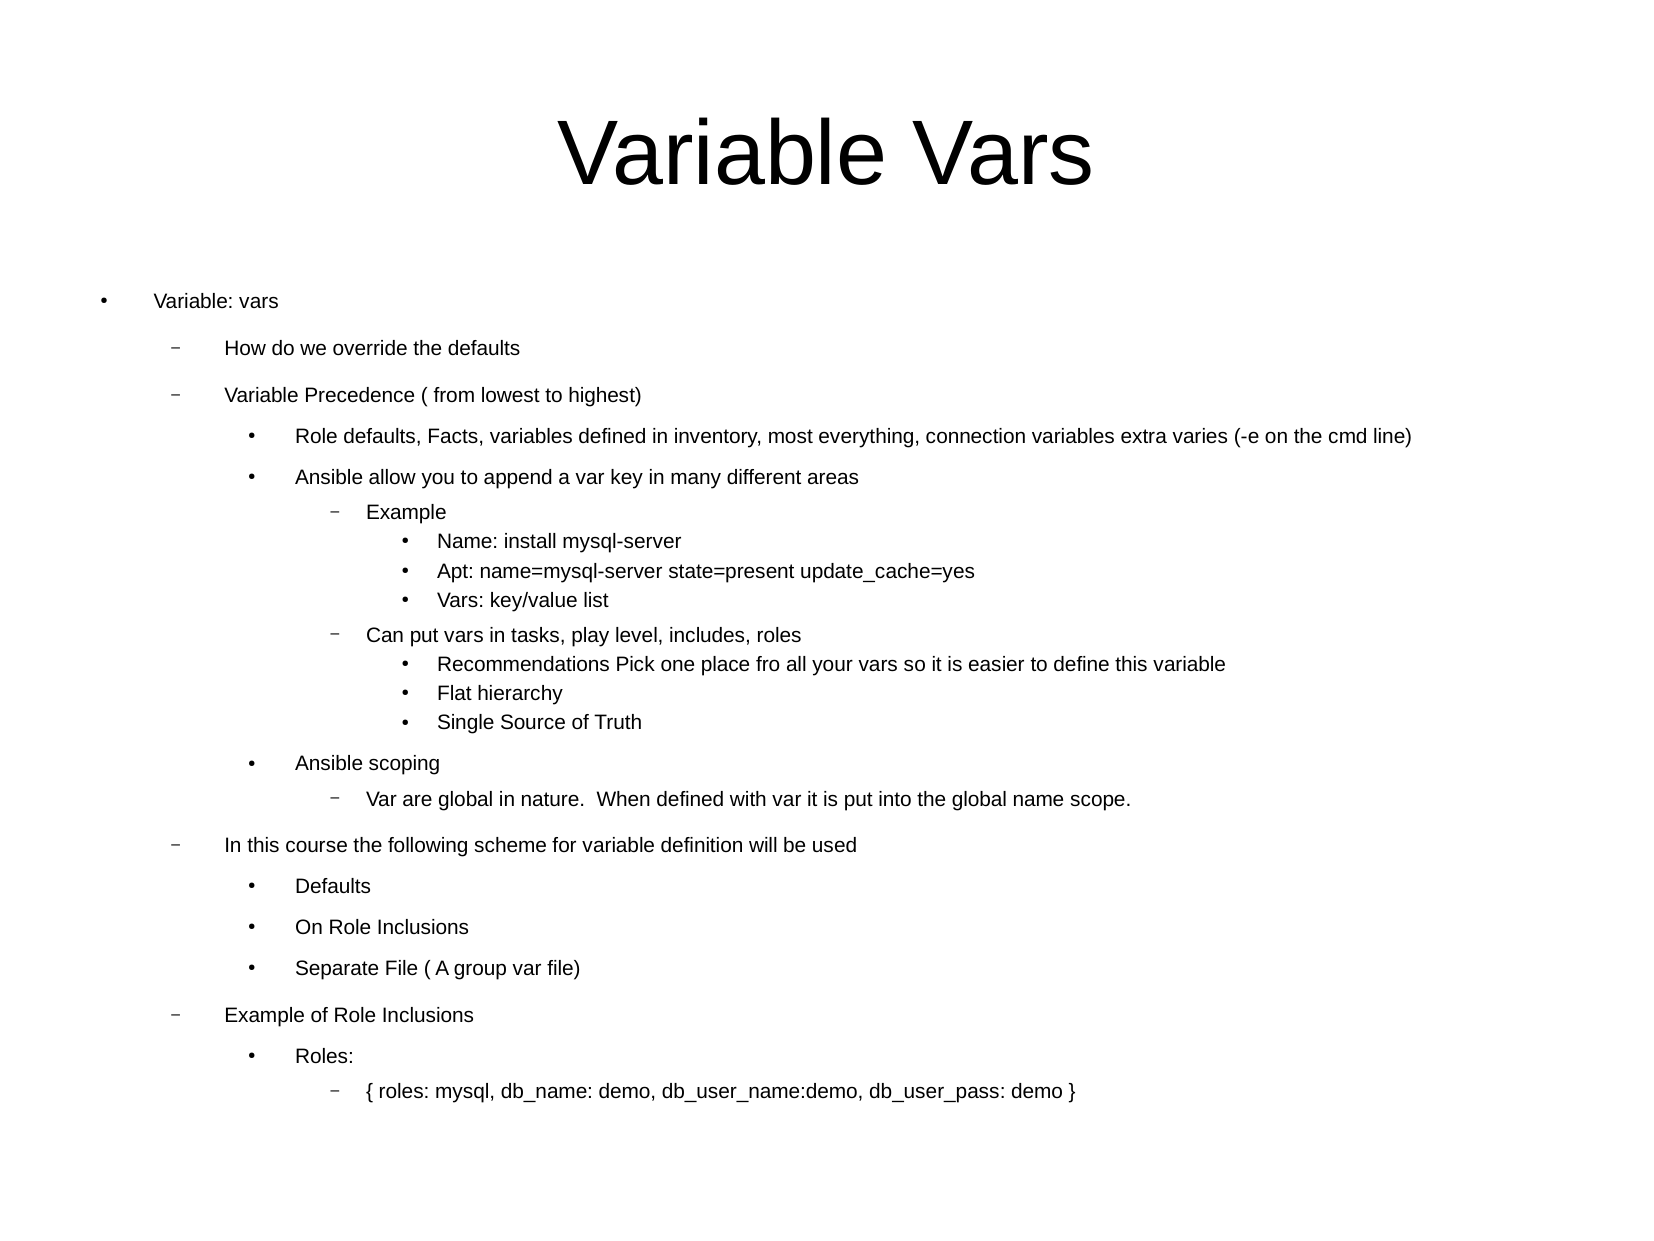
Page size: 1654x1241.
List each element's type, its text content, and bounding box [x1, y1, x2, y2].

list Variable: vars How do we override the defaults Variable Precedence ( from lowest to highest) Role defaults, Facts, variables defined in inventory, most everything, connection variables extra varies (-e on the cmd line) Ansible allow you to append a var key in many different areas Example Name: install mysql-server Apt: name=mysql-server state=present update_cache=yes Vars: key/value list Can put vars in tasks, play level, includes, roles Recommendations Pick one place fro all your vars so it is easier to define this variable Flat hierarchy Single Source of Truth Ansible scoping Var are global in nature. When defined with var it is put into the global name scope. In this course the following scheme for variable definition will be used Defaults On Role Inclusions Separate File ( A group var file) Example of Role Inclusions Roles: { roles: mysql, db_name: demo, db_user_name:demo, db_user_pass: demo } [82, 290, 1571, 1205]
title Variable Vars [82, 49, 1571, 257]
